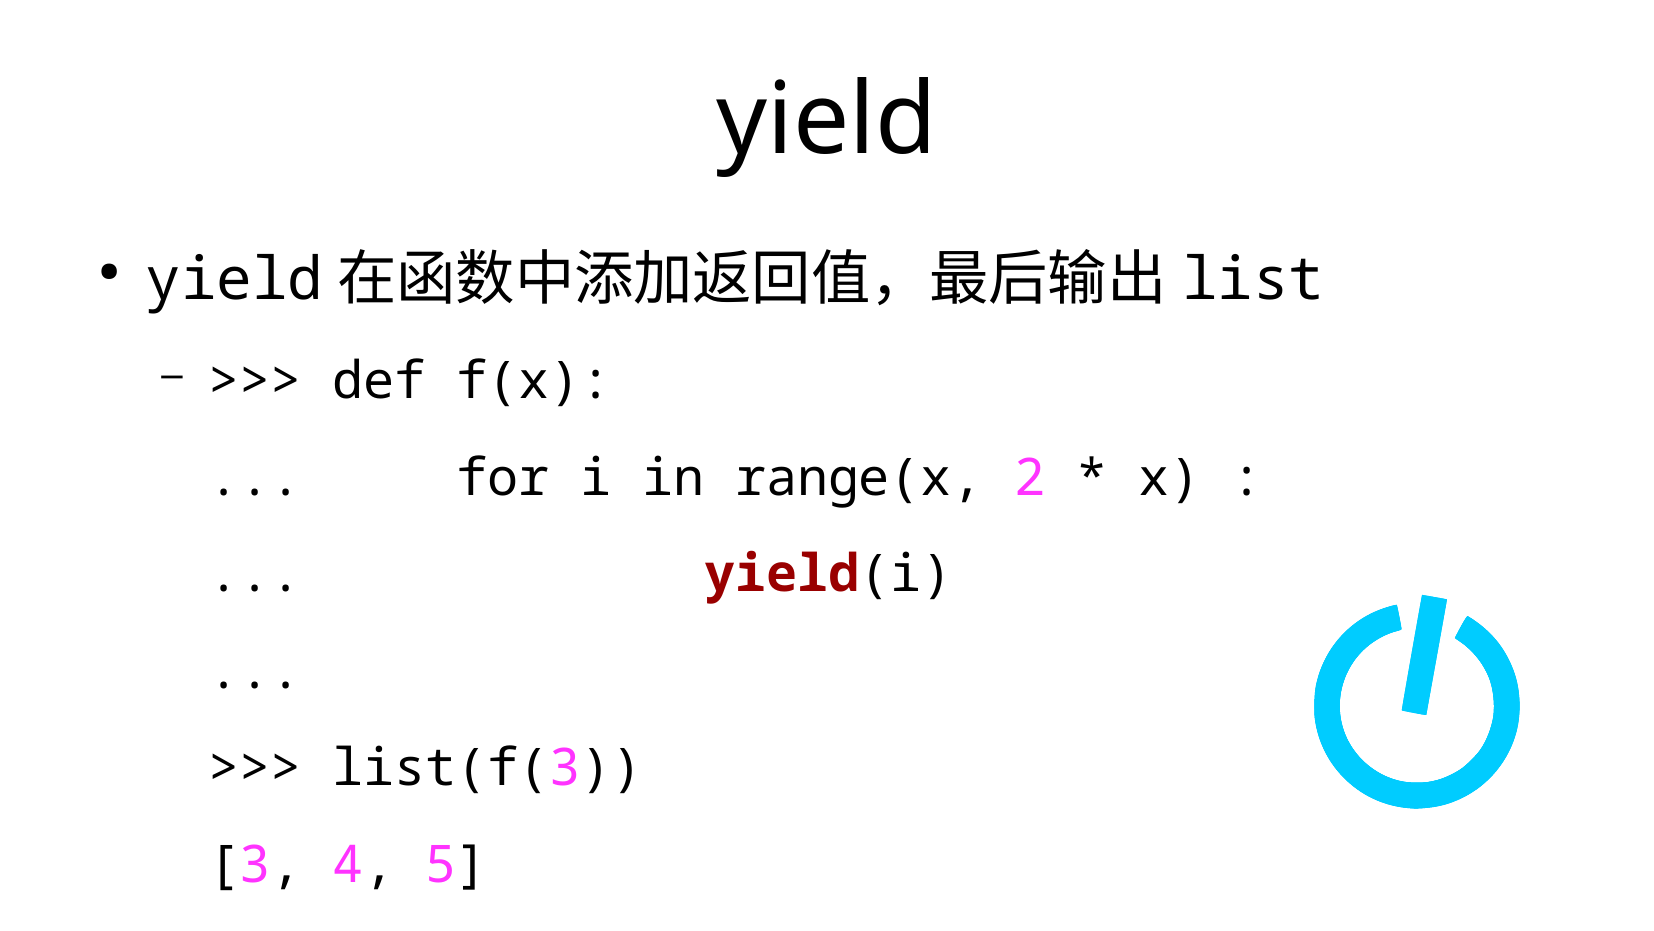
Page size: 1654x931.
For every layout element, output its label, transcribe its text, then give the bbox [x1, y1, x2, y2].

list yield在函数中添加返回值，最后输出list >>> def f(x): ... for i in range(x, 2 * x) : ... yield(i) ... >>> list(f(3)) [3, 4, 5] [82, 217, 1571, 898]
title yield [82, 37, 1571, 193]
